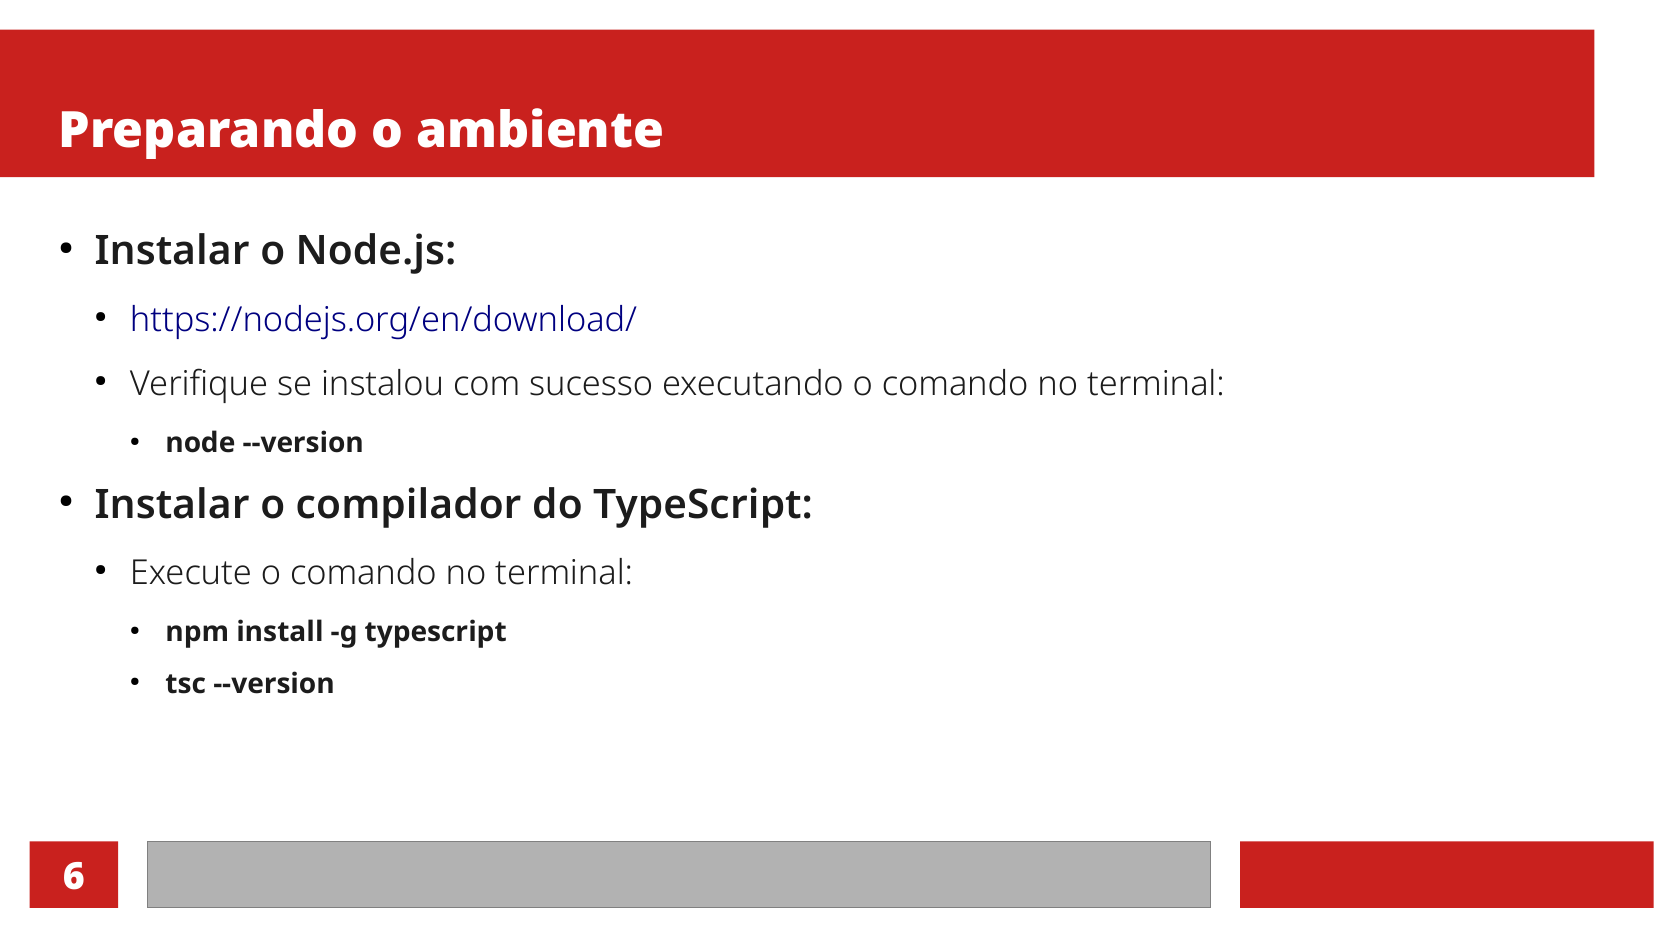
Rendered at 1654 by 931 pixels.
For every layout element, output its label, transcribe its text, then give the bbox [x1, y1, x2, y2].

list Instalar o Node.js: https://nodejs.org/en/download/ Verifique se instalou com sucesso executando o comando no terminal: node --version Instalar o compilador do TypeScript: Execute o comando no terminal: npm install -g typescript tsc --version [59, 221, 1565, 798]
title Preparando o ambiente [59, 44, 1595, 163]
